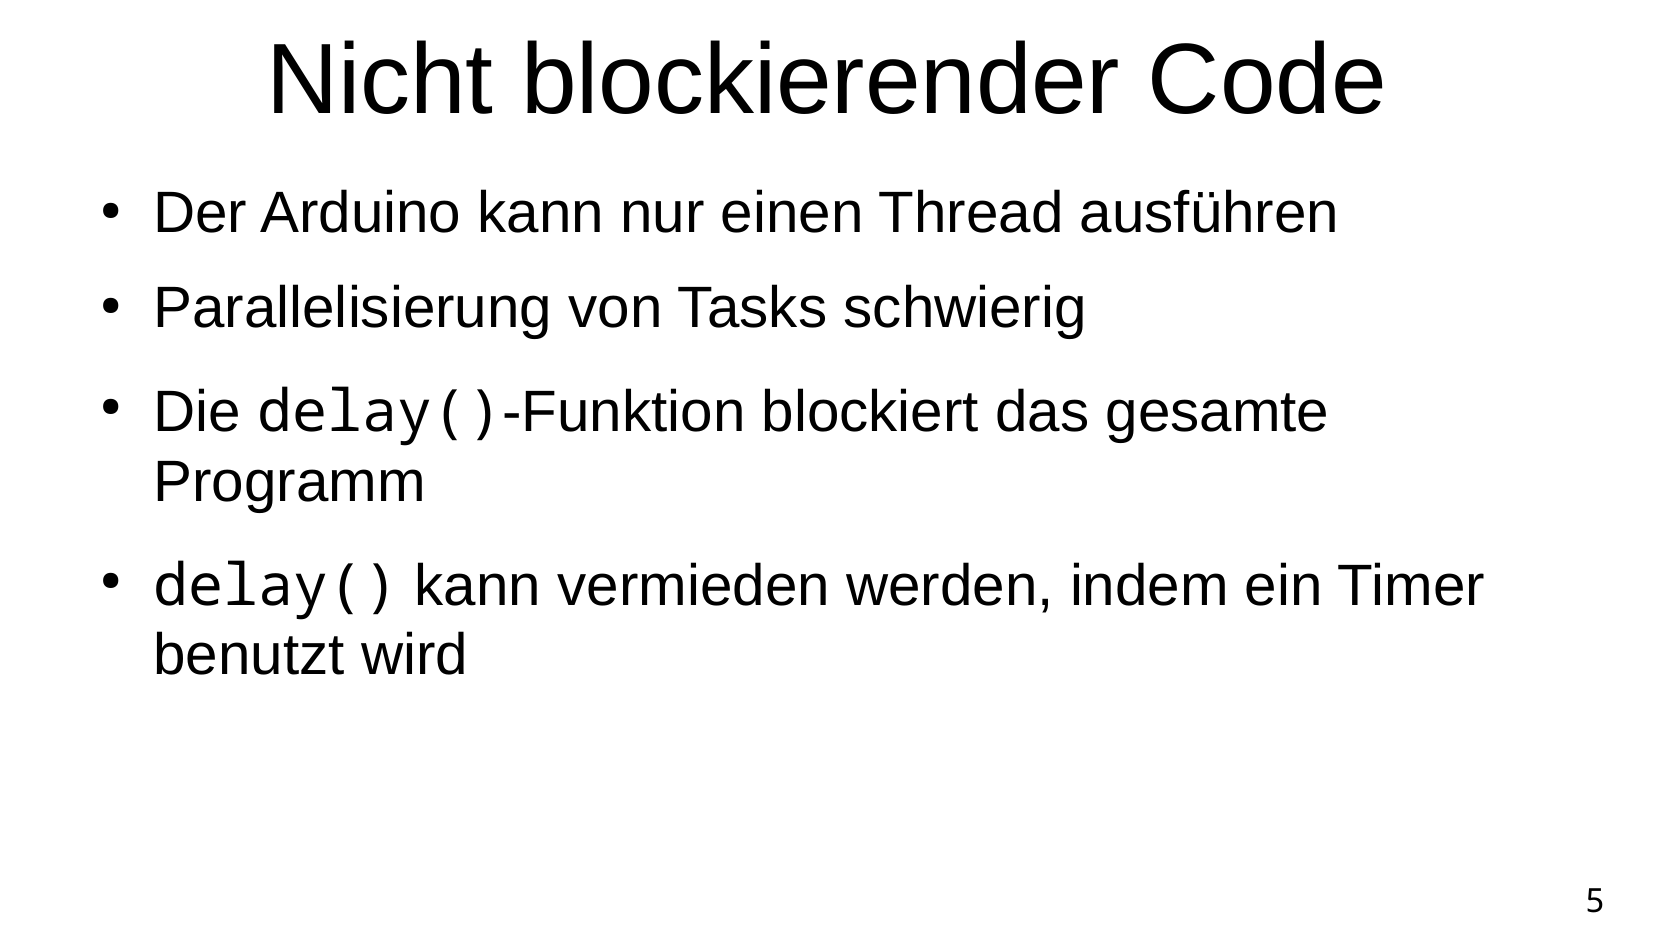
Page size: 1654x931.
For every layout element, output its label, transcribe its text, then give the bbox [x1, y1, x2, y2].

title Nicht blockierender Code [82, 1, 1571, 157]
list Der Arduino kann nur einen Thread ausführen Parallelisierung von Tasks schwierig Die delay()-Funktion blockiert das gesamte Programm delay() kann vermieden werden, indem ein Timer benutzt wird [82, 180, 1571, 811]
